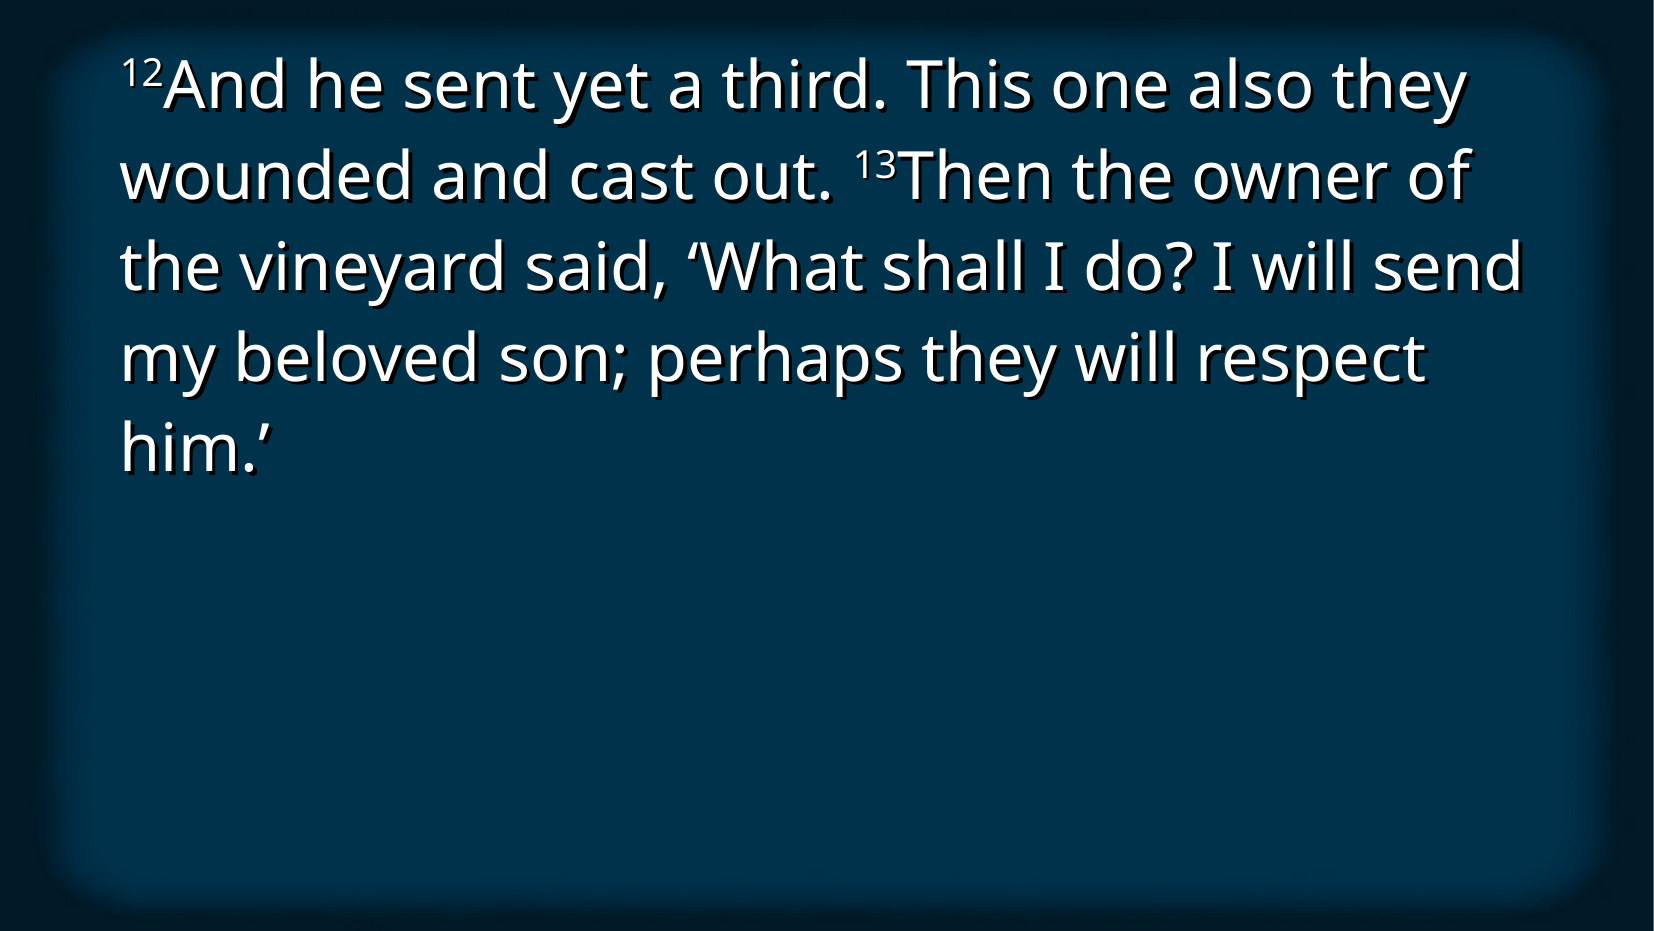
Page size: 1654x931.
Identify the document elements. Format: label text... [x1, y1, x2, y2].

text_box 12And he sent yet a third. This one also they wounded and cast out. 13Then the owner of the vineyard said, ‘What shall I do? I will send my beloved son; perhaps they will respect him.’ [105, 30, 1546, 400]
picture [0, 0, 1654, 931]
